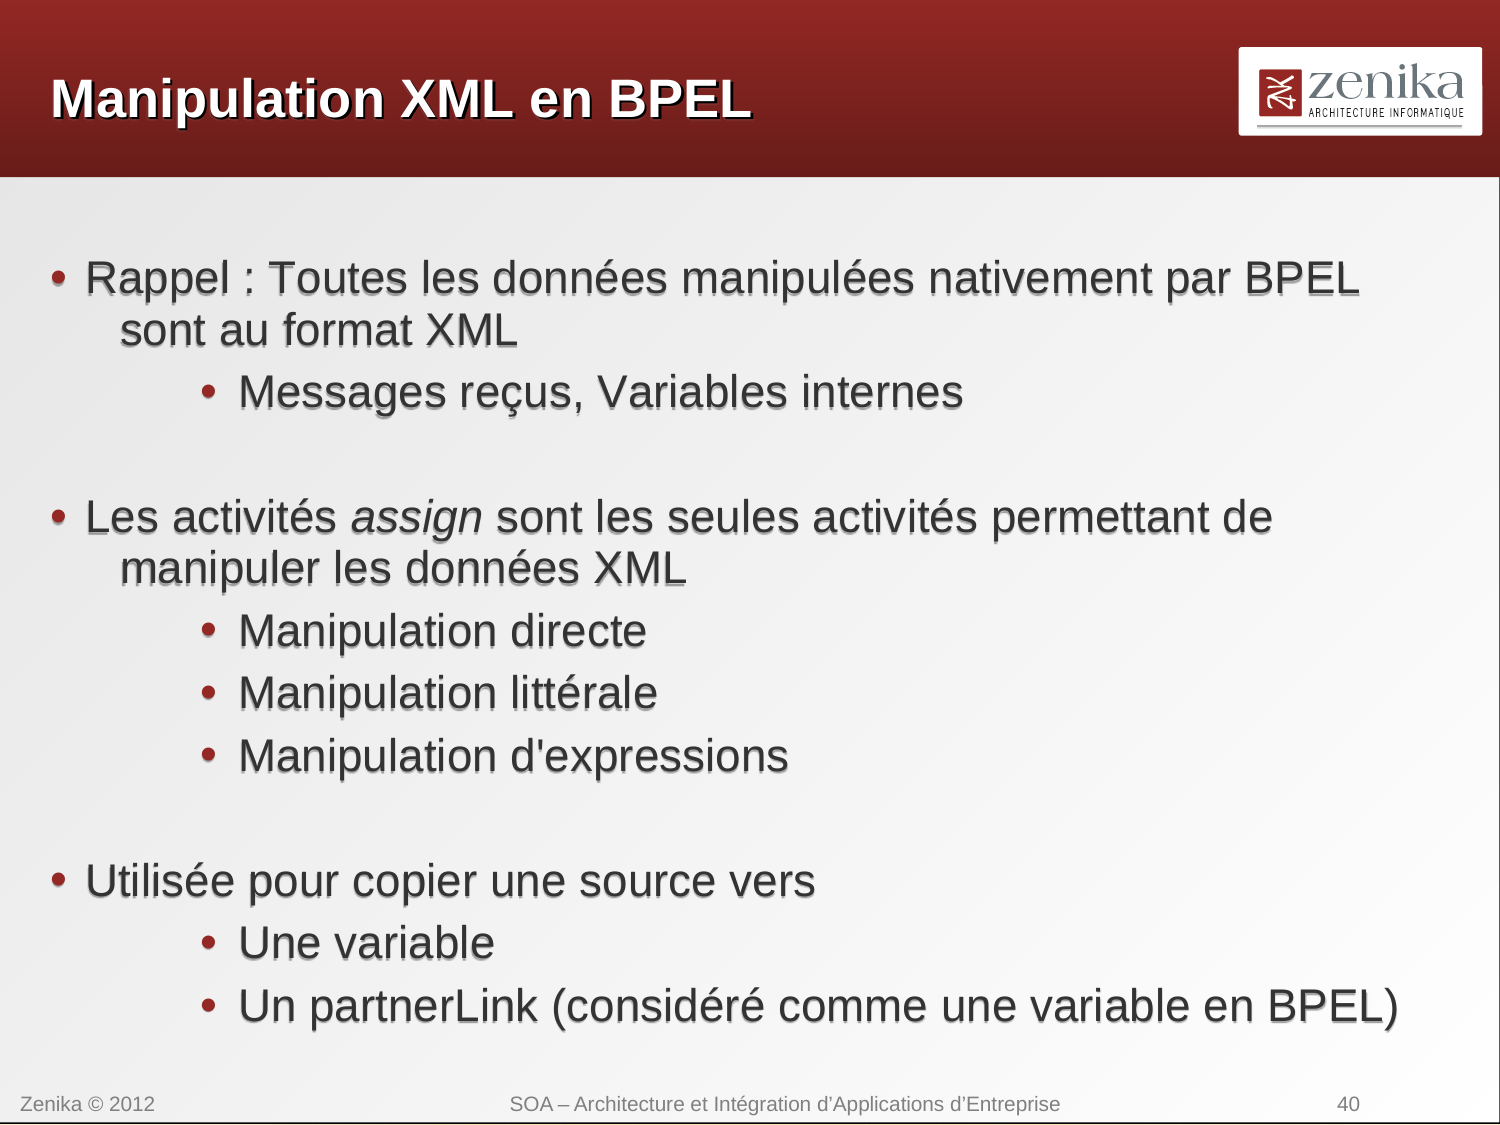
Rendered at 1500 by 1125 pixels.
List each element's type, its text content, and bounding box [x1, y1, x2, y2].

title Manipulation XML en BPEL [50, 22, 1206, 172]
subtitle Rappel : Toutes les données manipulées nativement par BPEL sont au format XML Messages reçus, Variables internes Les activités assign sont les seules activités permettant de manipuler les données XML Manipulation directe Manipulation littérale Manipulation d'expressions Utilisée pour copier une source vers Une variable Un partnerLink (considéré comme une variable en BPEL) [50, 249, 1435, 1079]
